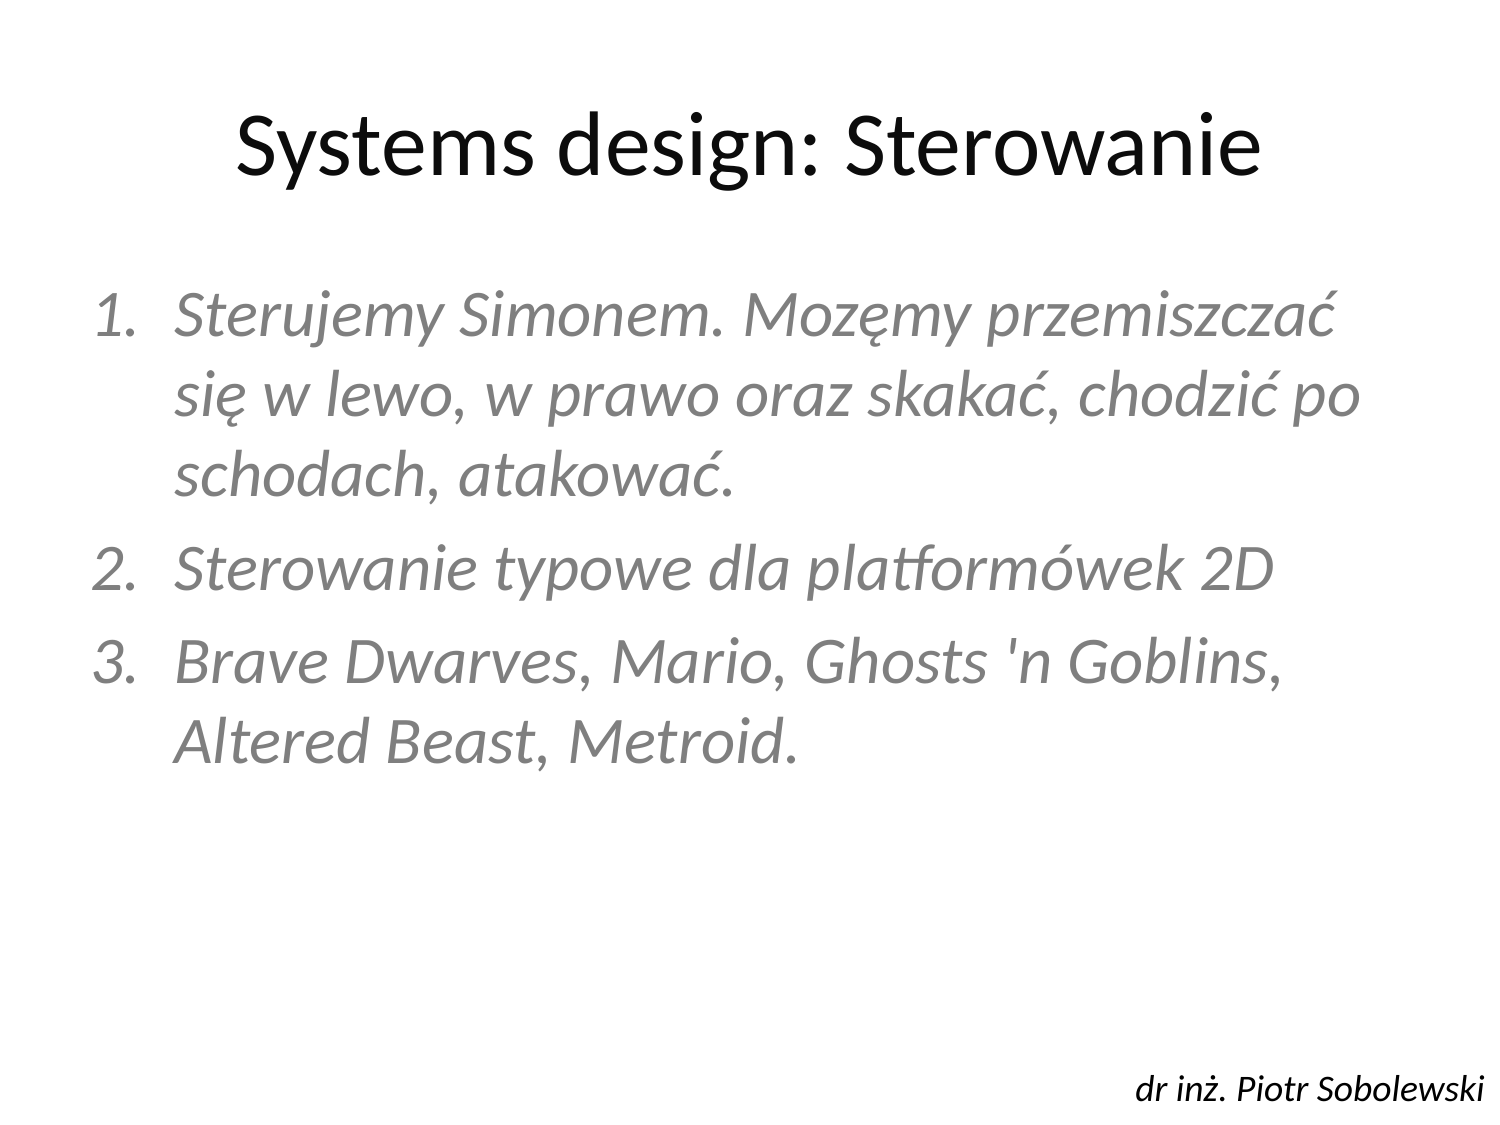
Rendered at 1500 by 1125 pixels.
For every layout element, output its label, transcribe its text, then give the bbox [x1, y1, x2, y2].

text_box dr inż. Piotr Sobolewski [823, 1049, 1500, 1125]
list Sterujemy Simonem. Mozęmy przemiszczać się w lewo, w prawo oraz skakać, chodzić po schodach, atakować. Sterowanie typowe dla platformówek 2D Brave Dwarves, Mario, Ghosts 'n Goblins, Altered Beast, Metroid. [75, 262, 1425, 1005]
title Systems design: Sterowanie [75, 45, 1425, 233]
